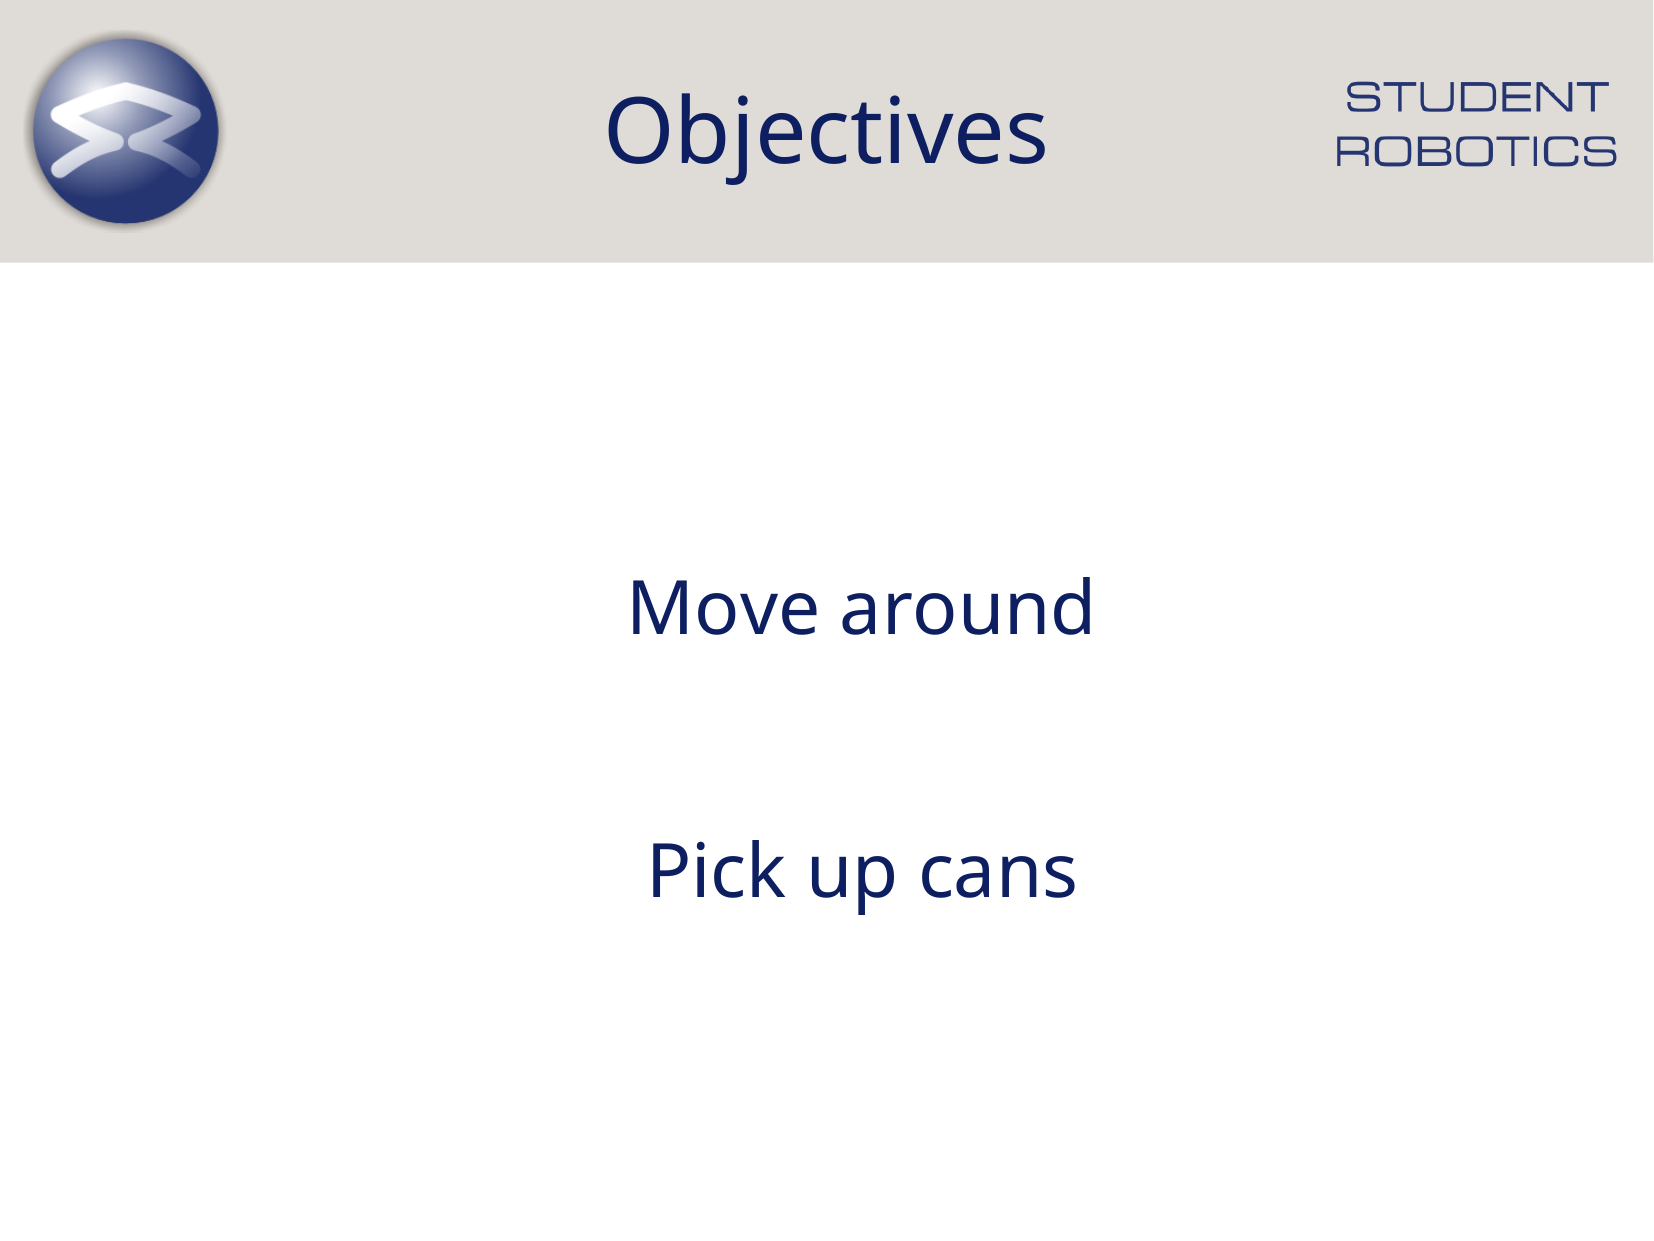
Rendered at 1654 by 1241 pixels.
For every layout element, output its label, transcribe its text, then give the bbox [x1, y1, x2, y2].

list Move around Pick up cans [82, 290, 1571, 1109]
title Objectives [82, 0, 1571, 257]
picture [9, 19, 82, 245]
picture [1571, 68, 1633, 174]
